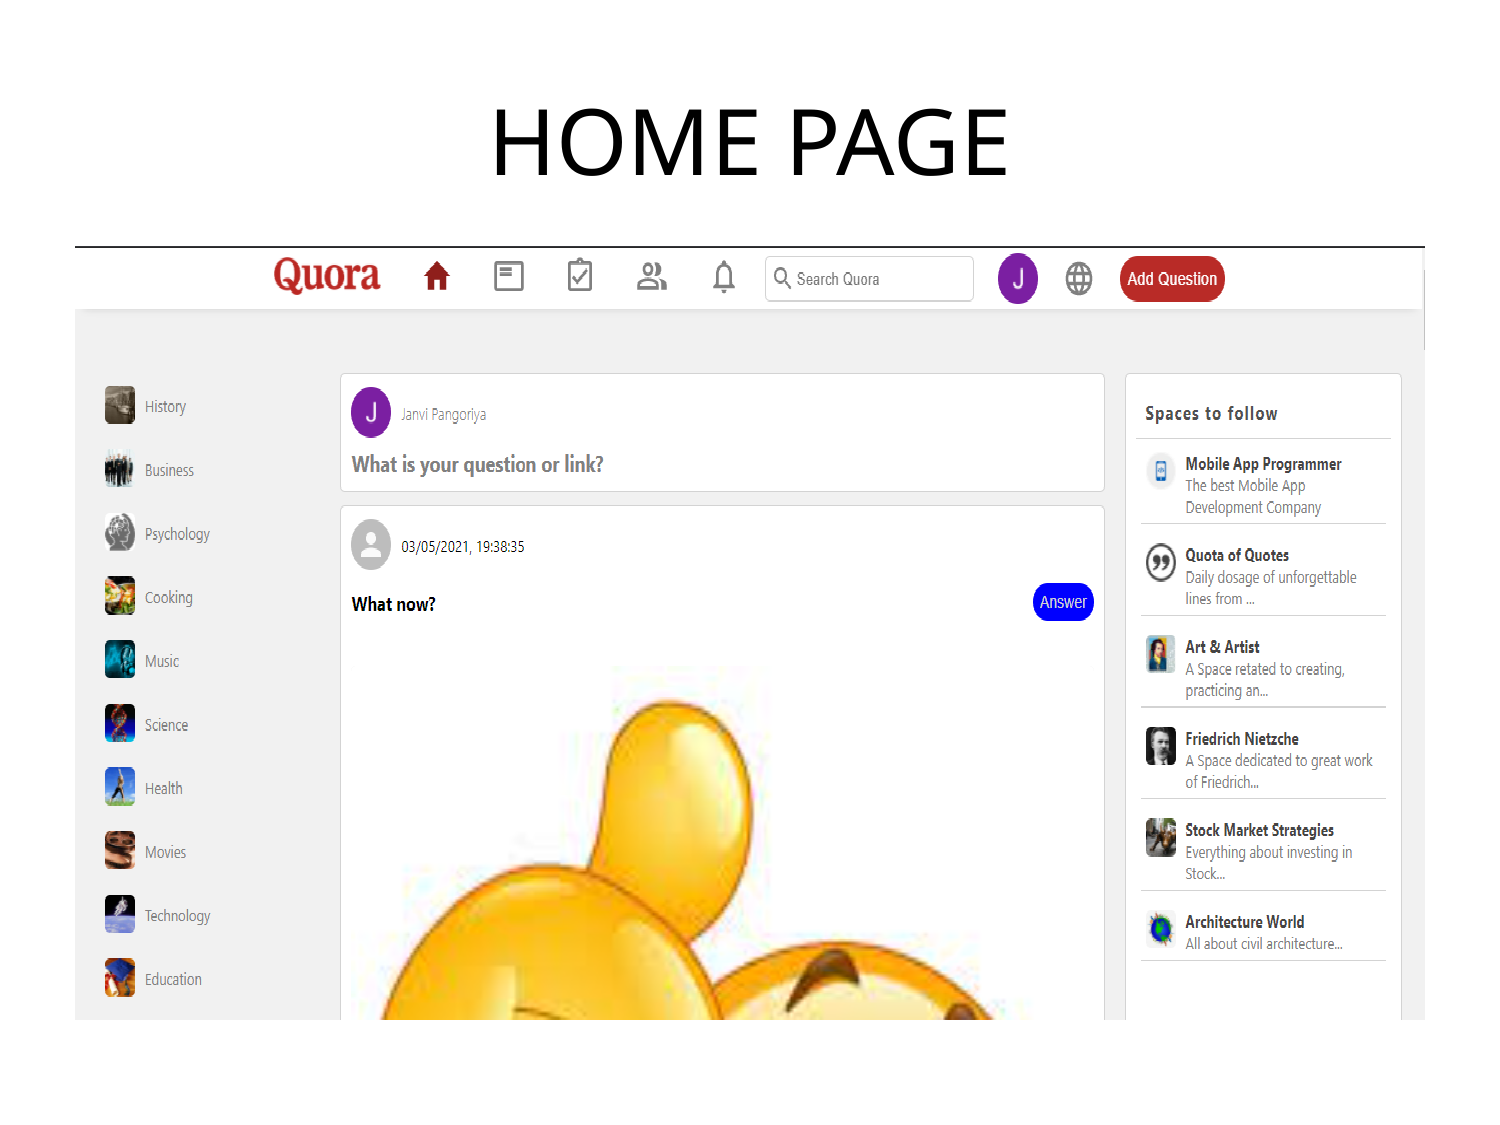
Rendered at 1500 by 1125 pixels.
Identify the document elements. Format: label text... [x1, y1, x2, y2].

title HOME PAGE [75, 45, 1425, 233]
picture [75, 246, 1425, 1020]
